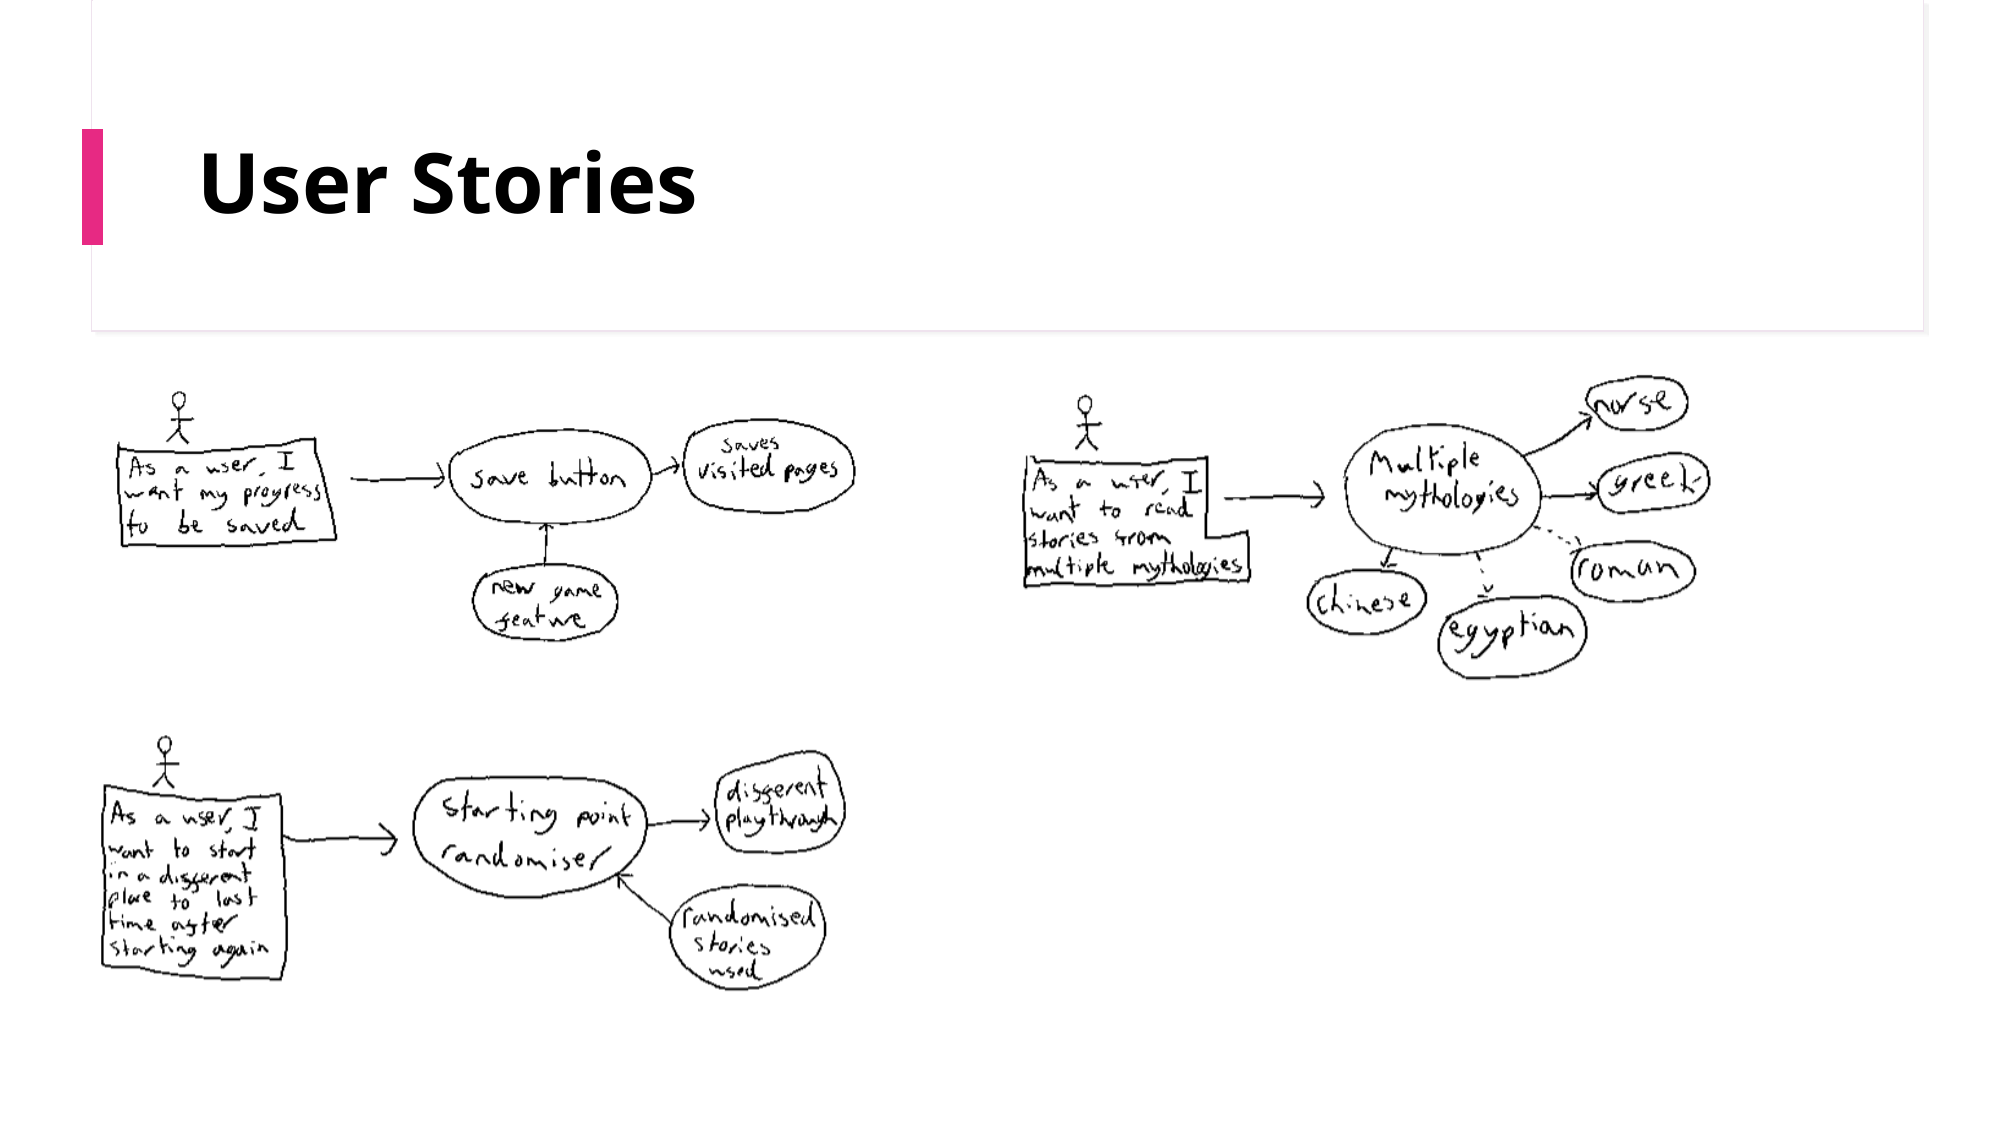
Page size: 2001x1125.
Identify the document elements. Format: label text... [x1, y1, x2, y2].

picture [999, 370, 1730, 683]
picture [61, 356, 863, 656]
title User Stories [183, 90, 1852, 284]
picture [61, 728, 863, 1023]
